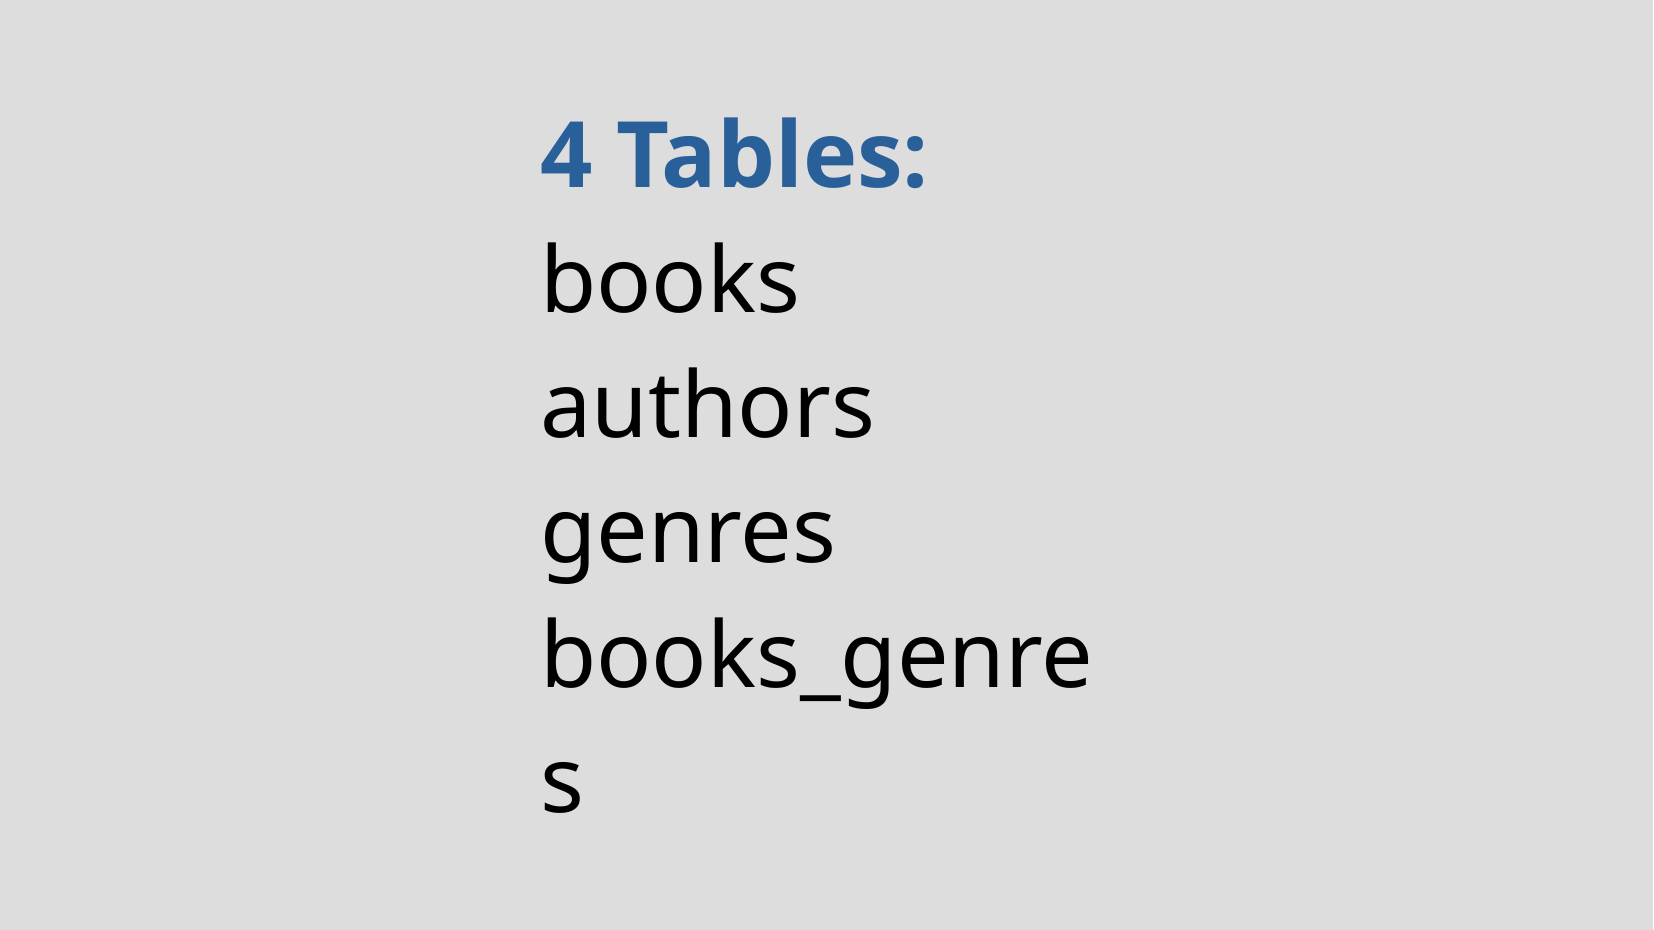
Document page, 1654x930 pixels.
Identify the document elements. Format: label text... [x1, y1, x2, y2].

subtitle 4 Tables: books authors genres books_genres [540, 104, 1111, 825]
